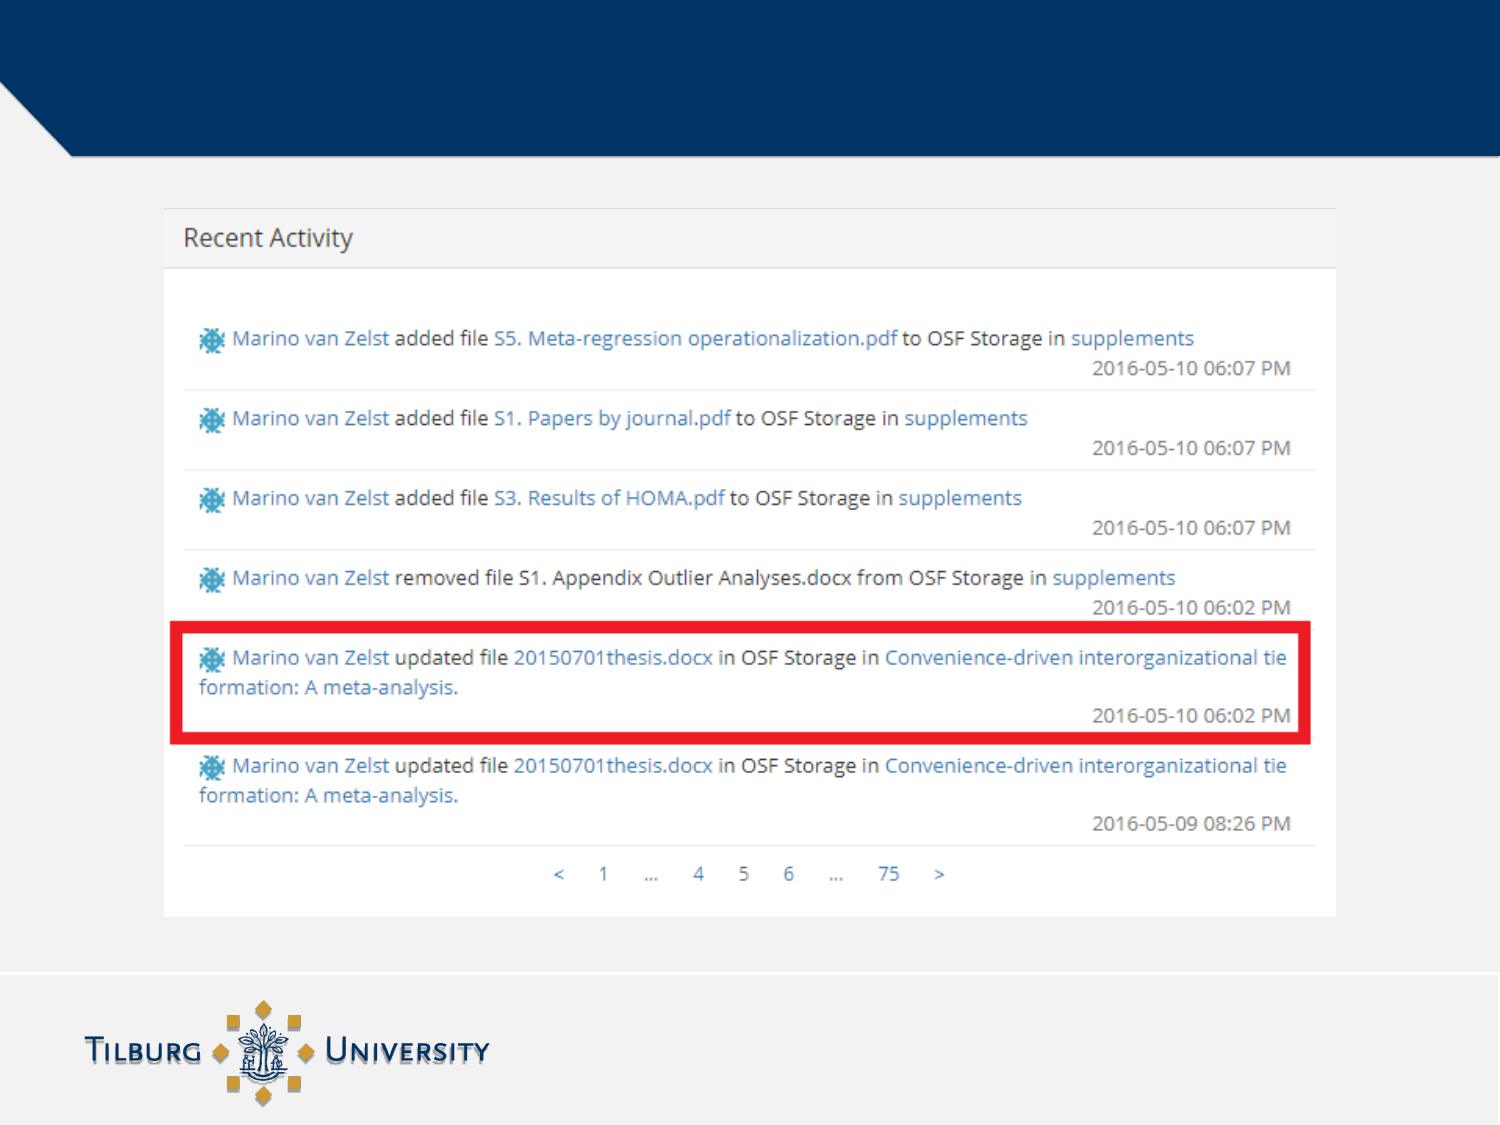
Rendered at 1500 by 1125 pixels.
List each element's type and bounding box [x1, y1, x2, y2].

picture [164, 208, 1336, 917]
